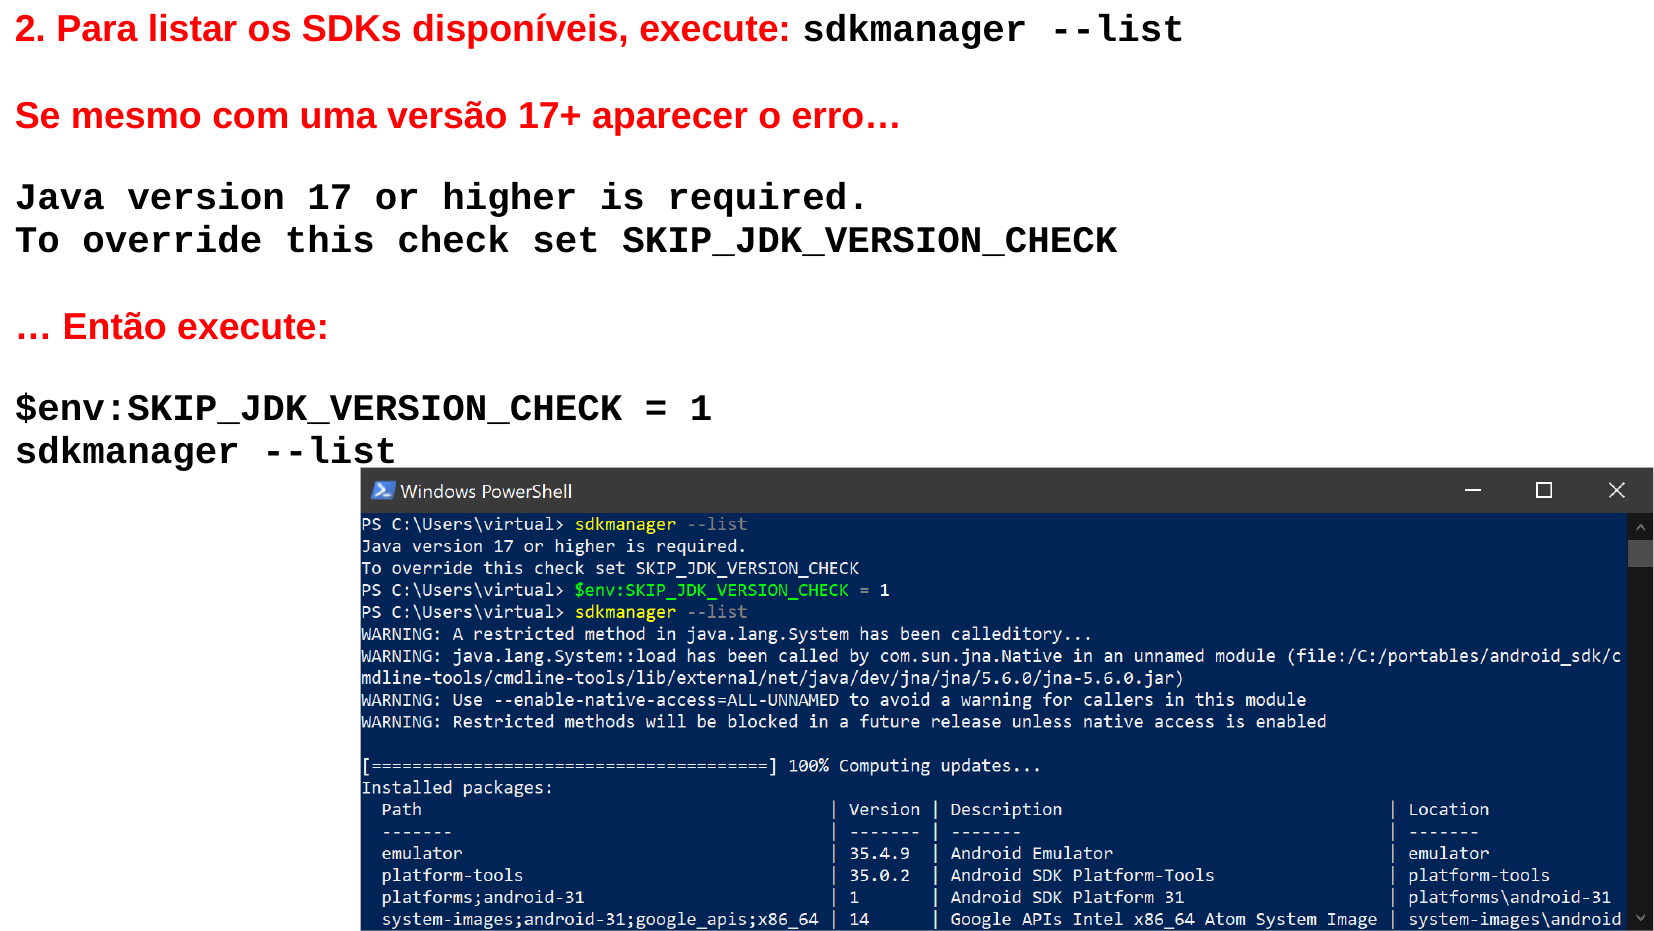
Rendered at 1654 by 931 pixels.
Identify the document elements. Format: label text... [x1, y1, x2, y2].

text_box 2. Para listar os SDKs disponíveis, execute: sdkmanager --list Se mesmo com uma versão 17+ aparecer o erro… Java version 17 or higher is required. To override this check set SKIP_JDK_VERSION_CHECK … Então execute: $env:SKIP_JDK_VERSION_CHECK = 1 sdkmanager --list [0, 0, 1201, 483]
picture [360, 467, 1654, 931]
